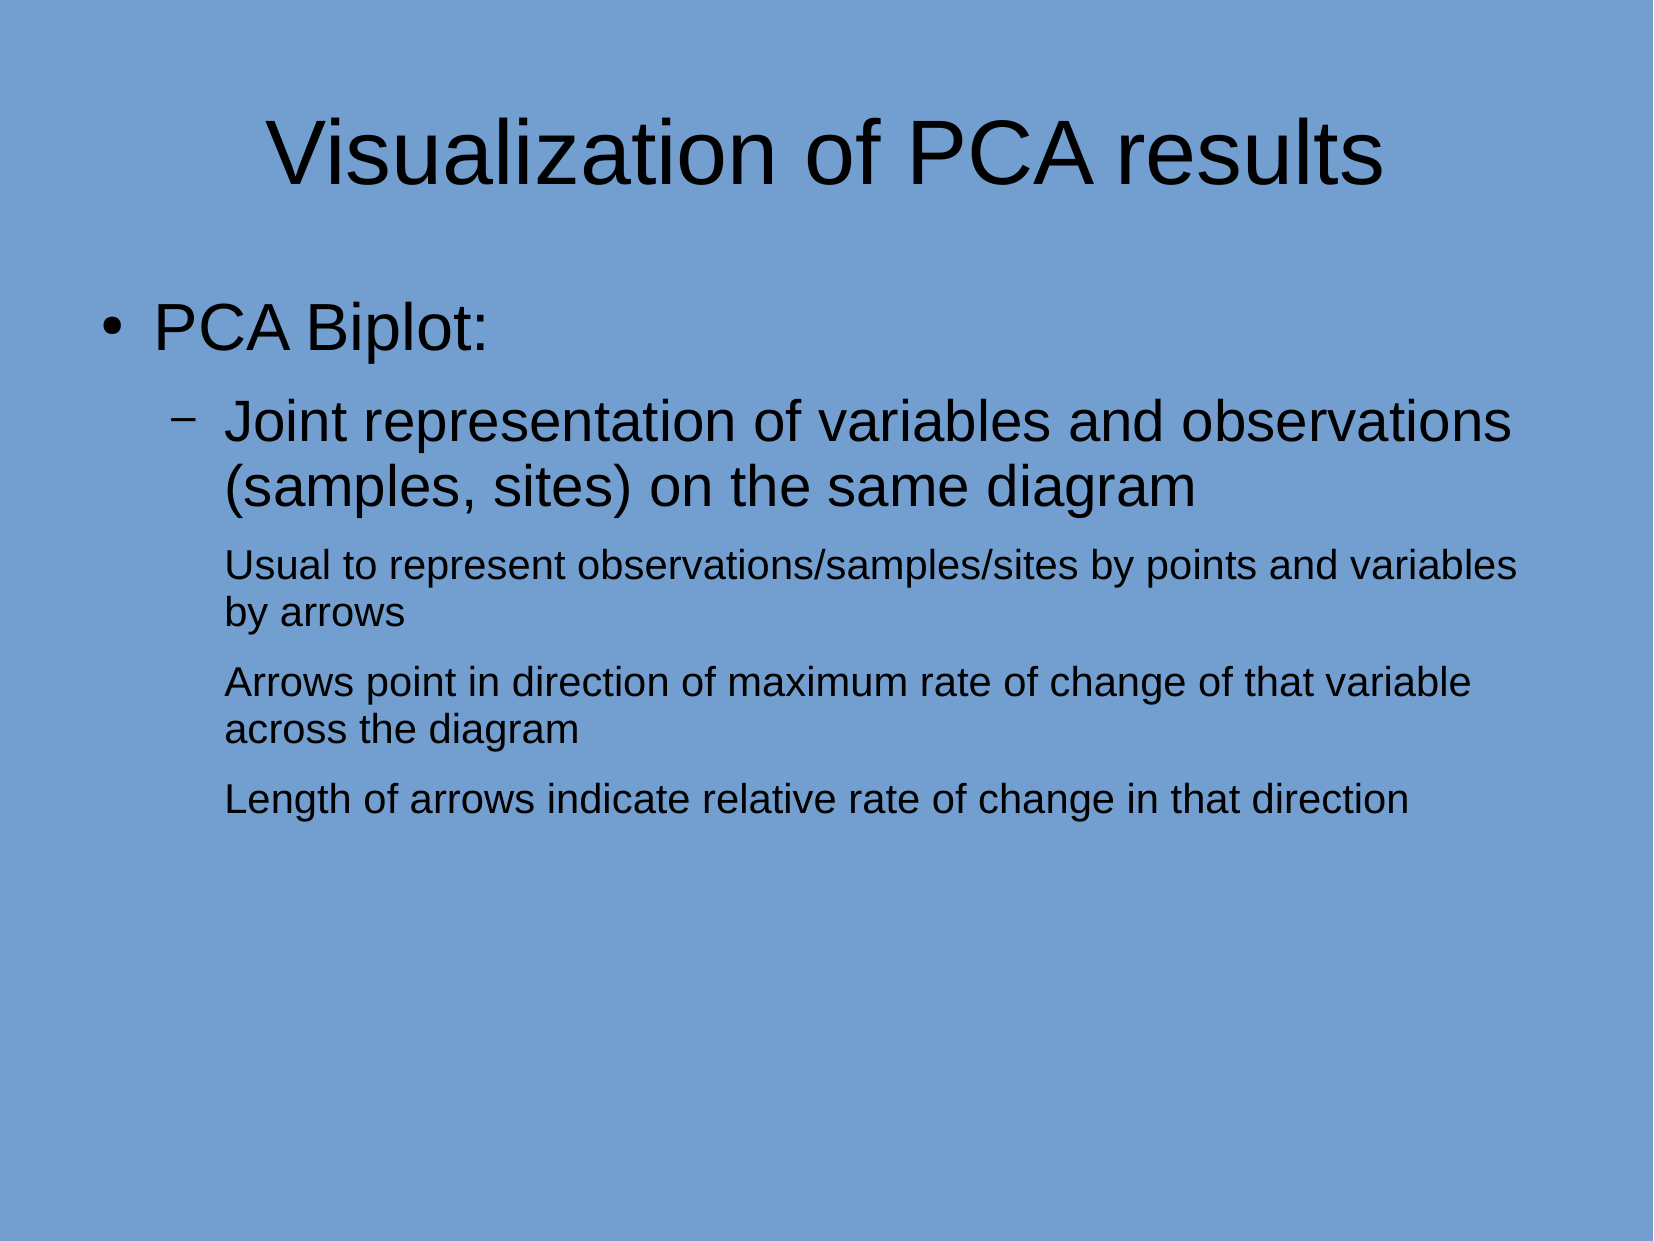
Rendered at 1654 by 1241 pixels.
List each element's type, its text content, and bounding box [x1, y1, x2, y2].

title Visualization of PCA results [82, 49, 1571, 257]
list PCA Biplot: Joint representation of variables and observations (samples, sites) on the same diagram Usual to represent observations/samples/sites by points and variables by arrows Arrows point in direction of maximum rate of change of that variable across the diagram Length of arrows indicate relative rate of change in that direction [82, 290, 1571, 1010]
